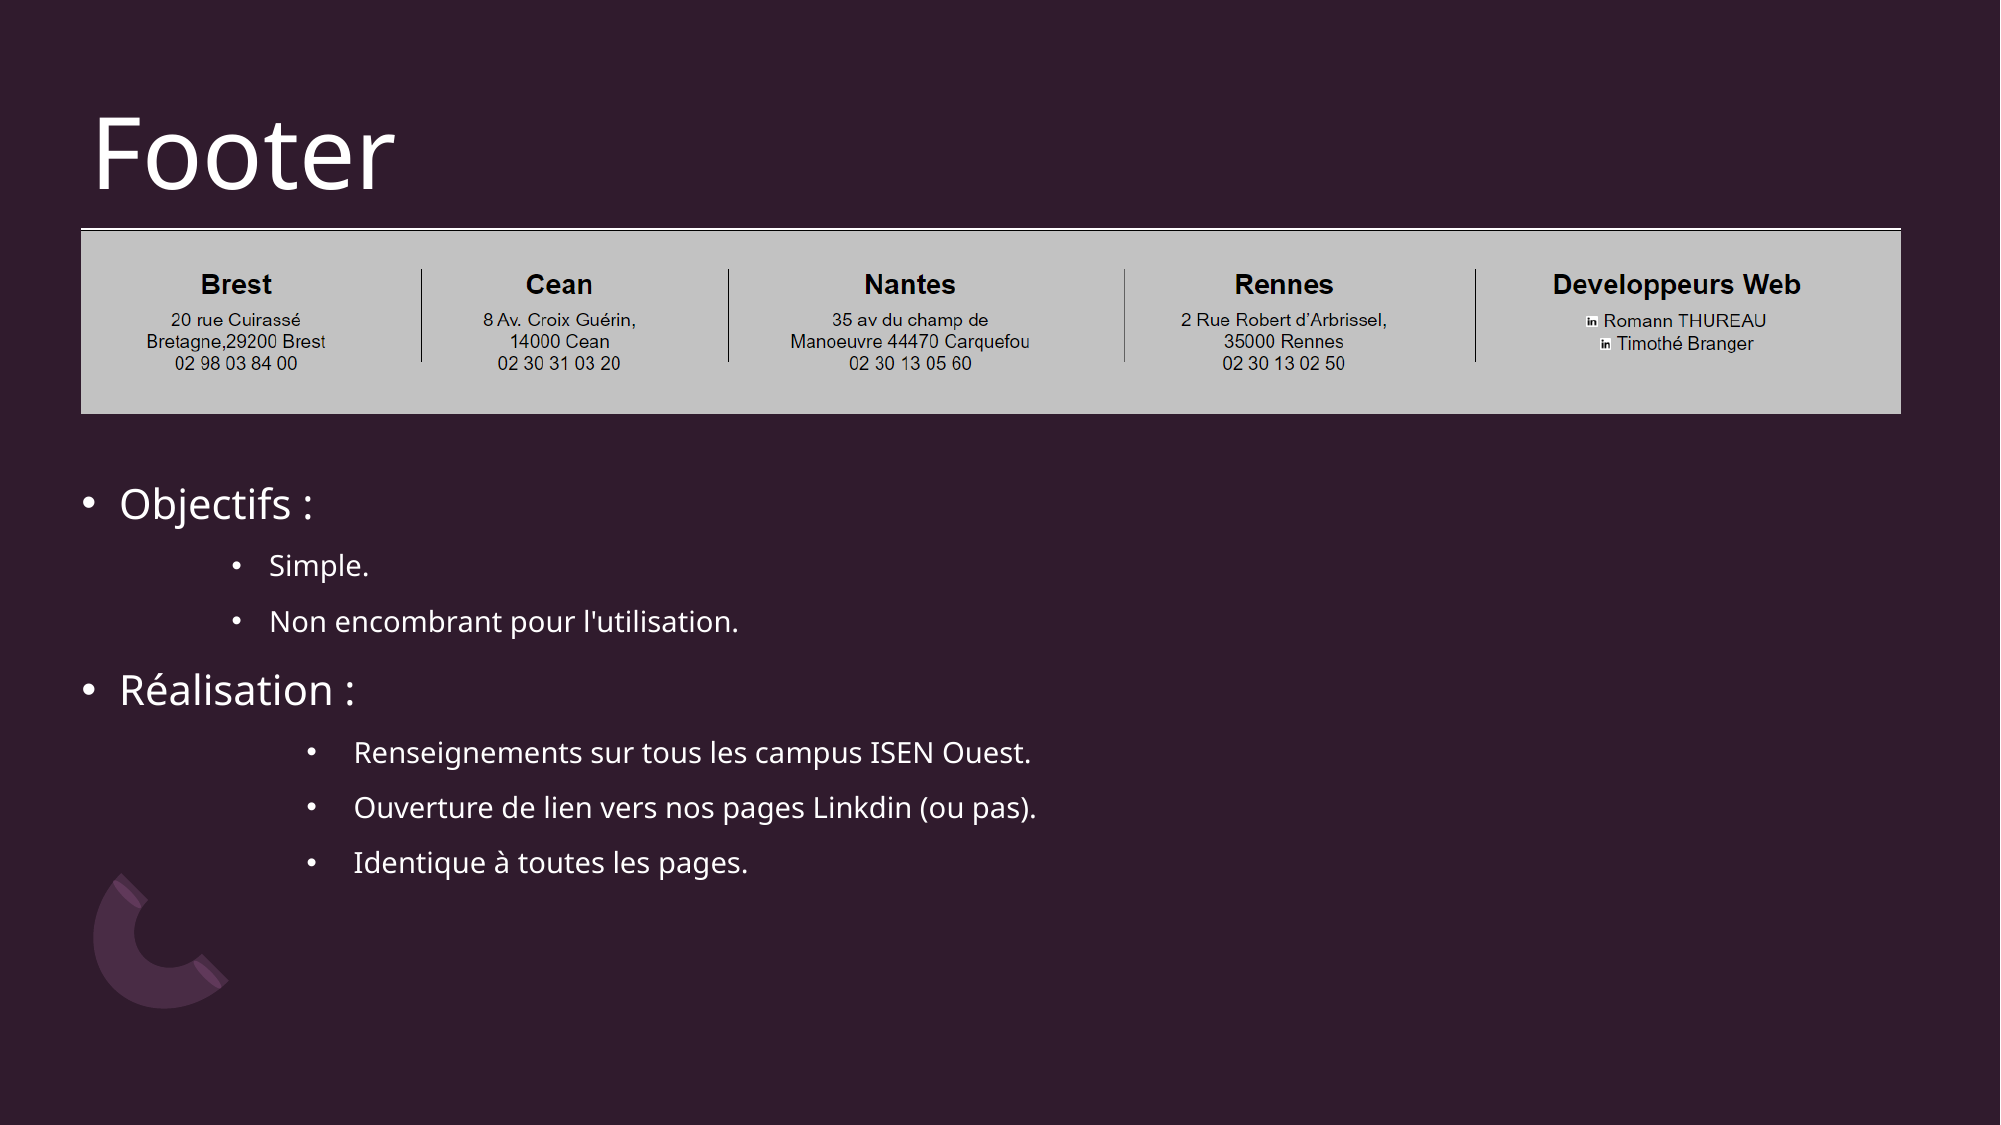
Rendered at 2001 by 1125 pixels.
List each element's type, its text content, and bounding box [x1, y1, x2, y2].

picture [81, 228, 1901, 414]
text_box Objectifs : Simple. Non encombrant pour l'utilisation. Réalisation : Renseignements sur tous les campus ISEN Ouest. Ouverture de lien vers nos pages Linkdin (ou pas). Identique à toutes les pages. [81, 472, 1901, 1125]
title Footer [90, 90, 1910, 309]
